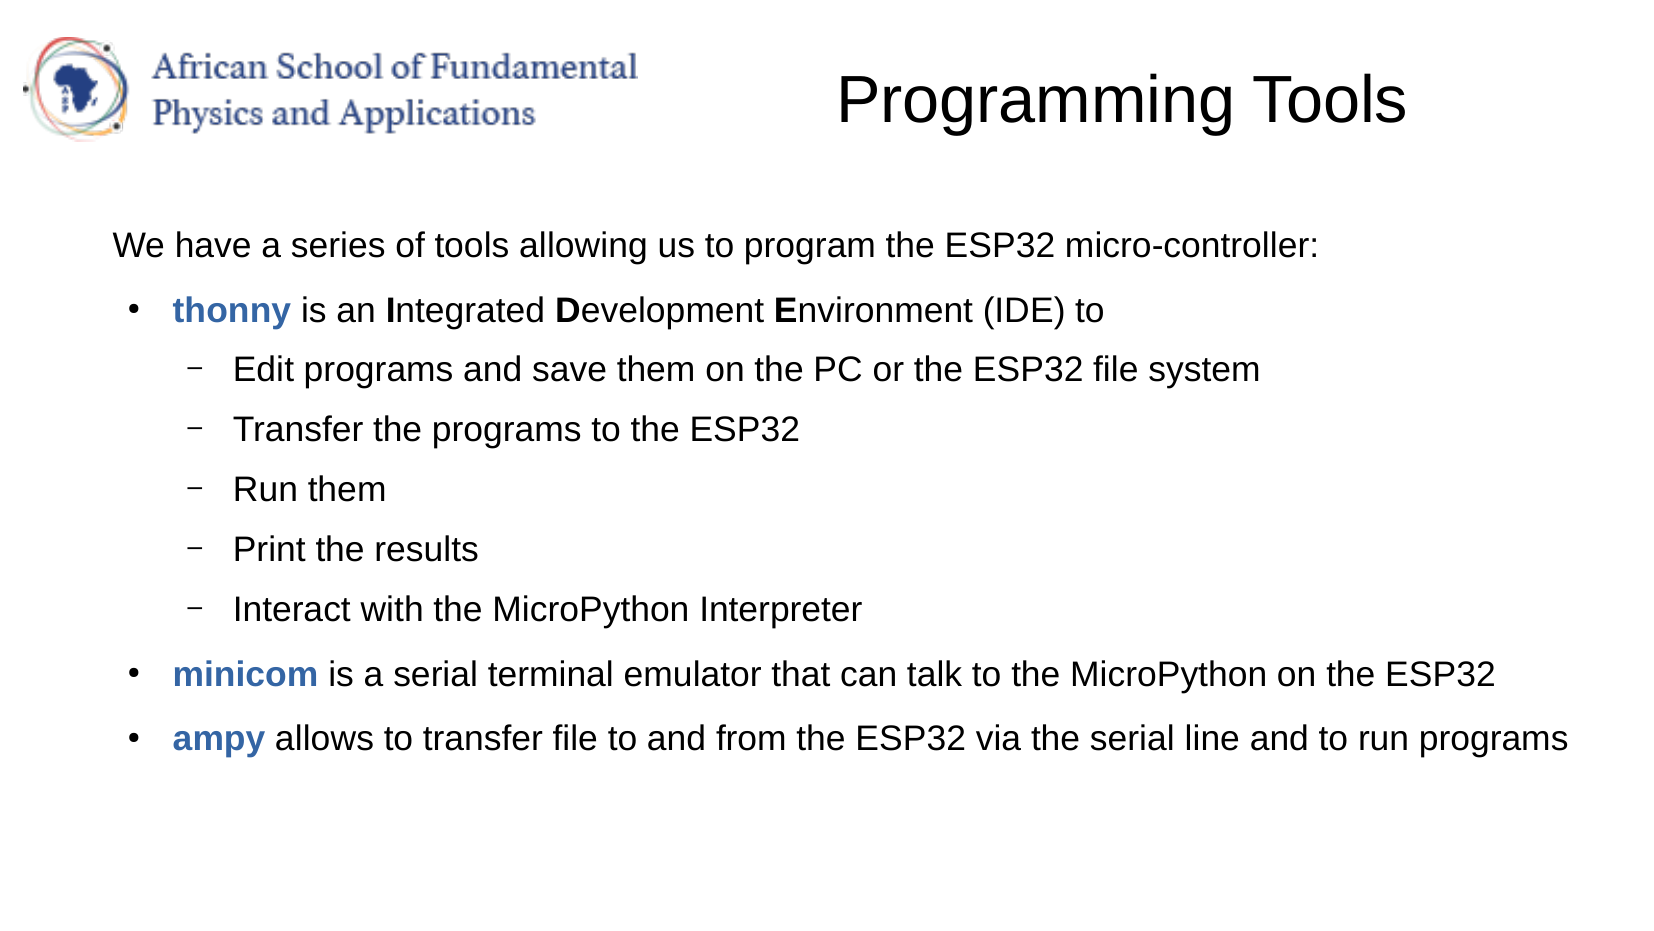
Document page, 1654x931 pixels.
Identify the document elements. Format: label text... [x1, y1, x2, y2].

picture [23, 37, 635, 142]
list We have a series of tools allowing us to program the ESP32 micro-controller: thonny is an Integrated Development Environment (IDE) to Edit programs and save them on the PC or the ESP32 file system Transfer the programs to the ESP32 Run them Print the results Interact with the MicroPython Interpreter minicom is a serial terminal emulator that can talk to the MicroPython on the ESP32 ampy allows to transfer file to and from the ESP32 via the serial line and to run programs [112, 225, 1601, 765]
title Programming Tools [635, 21, 1610, 177]
